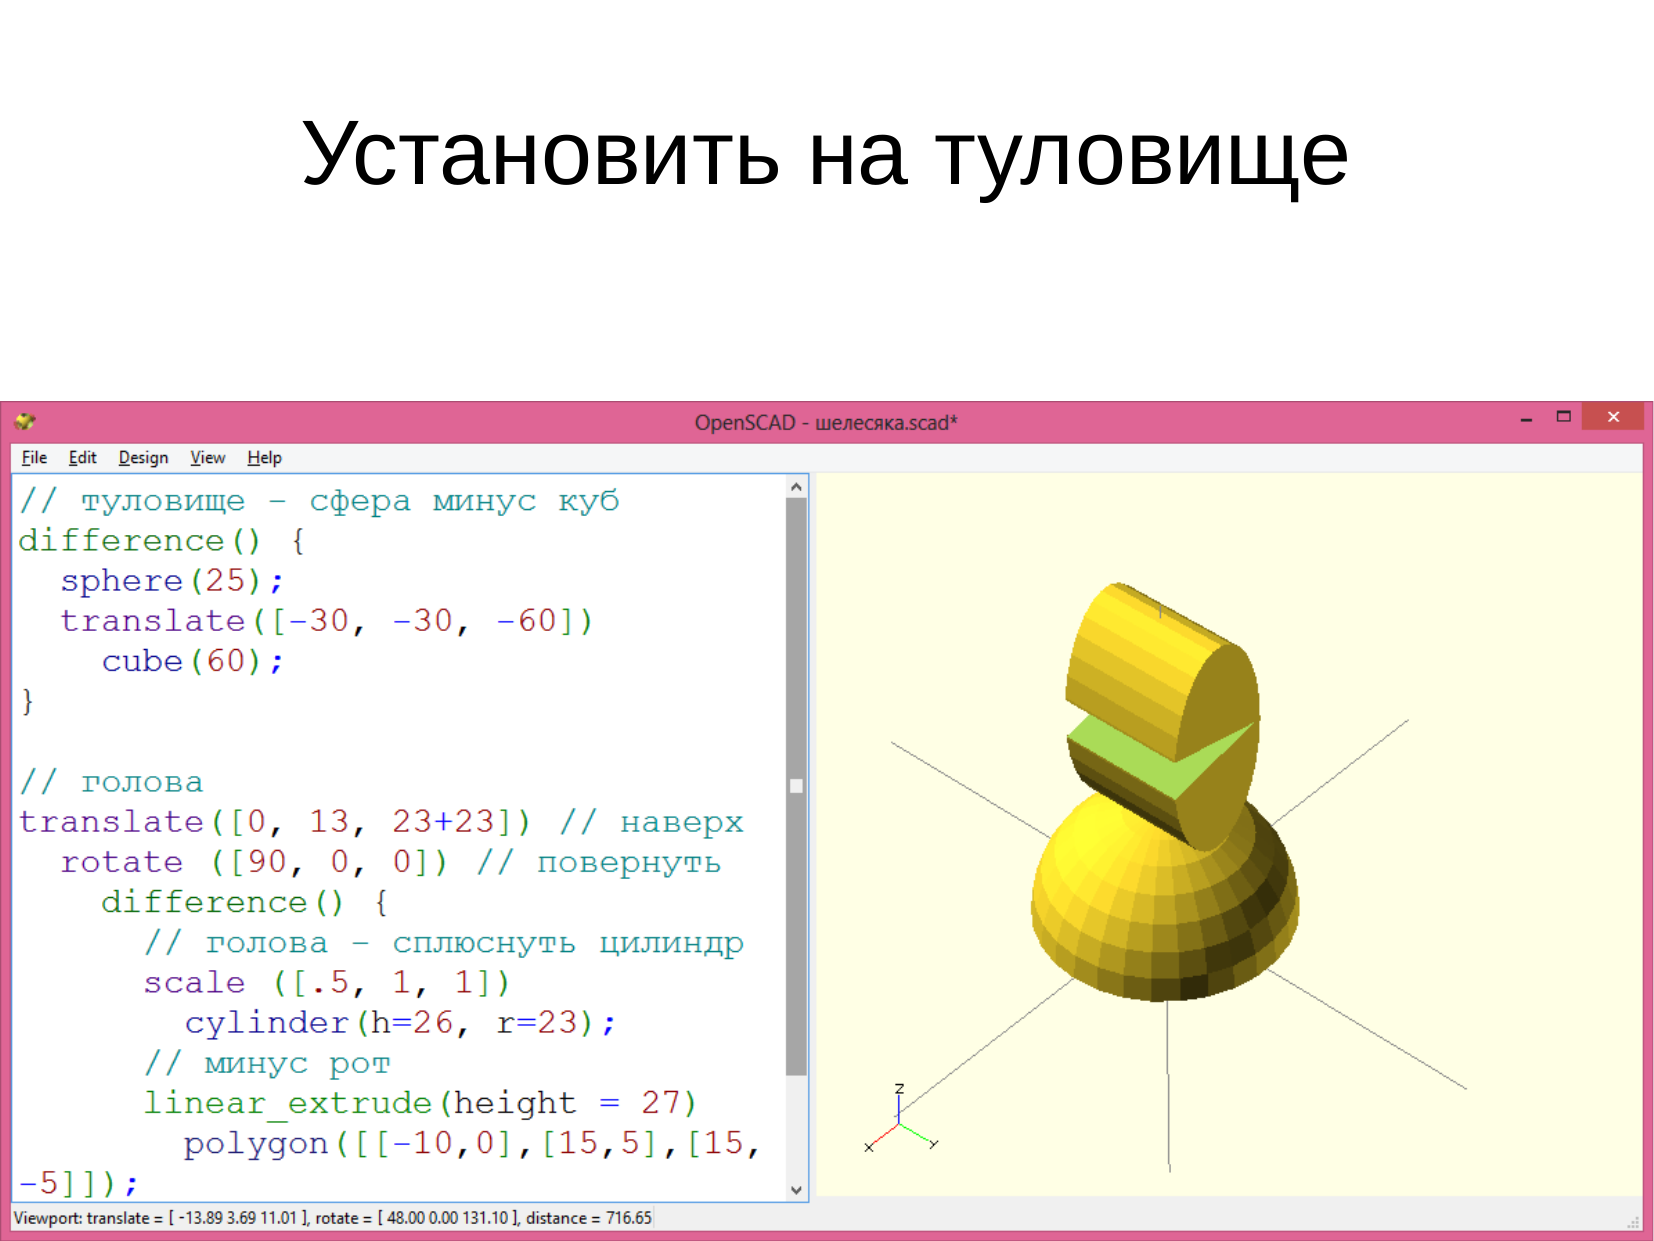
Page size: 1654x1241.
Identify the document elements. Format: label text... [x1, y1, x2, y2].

picture [0, 401, 1654, 1241]
title Установить на туловище [82, 49, 1571, 257]
